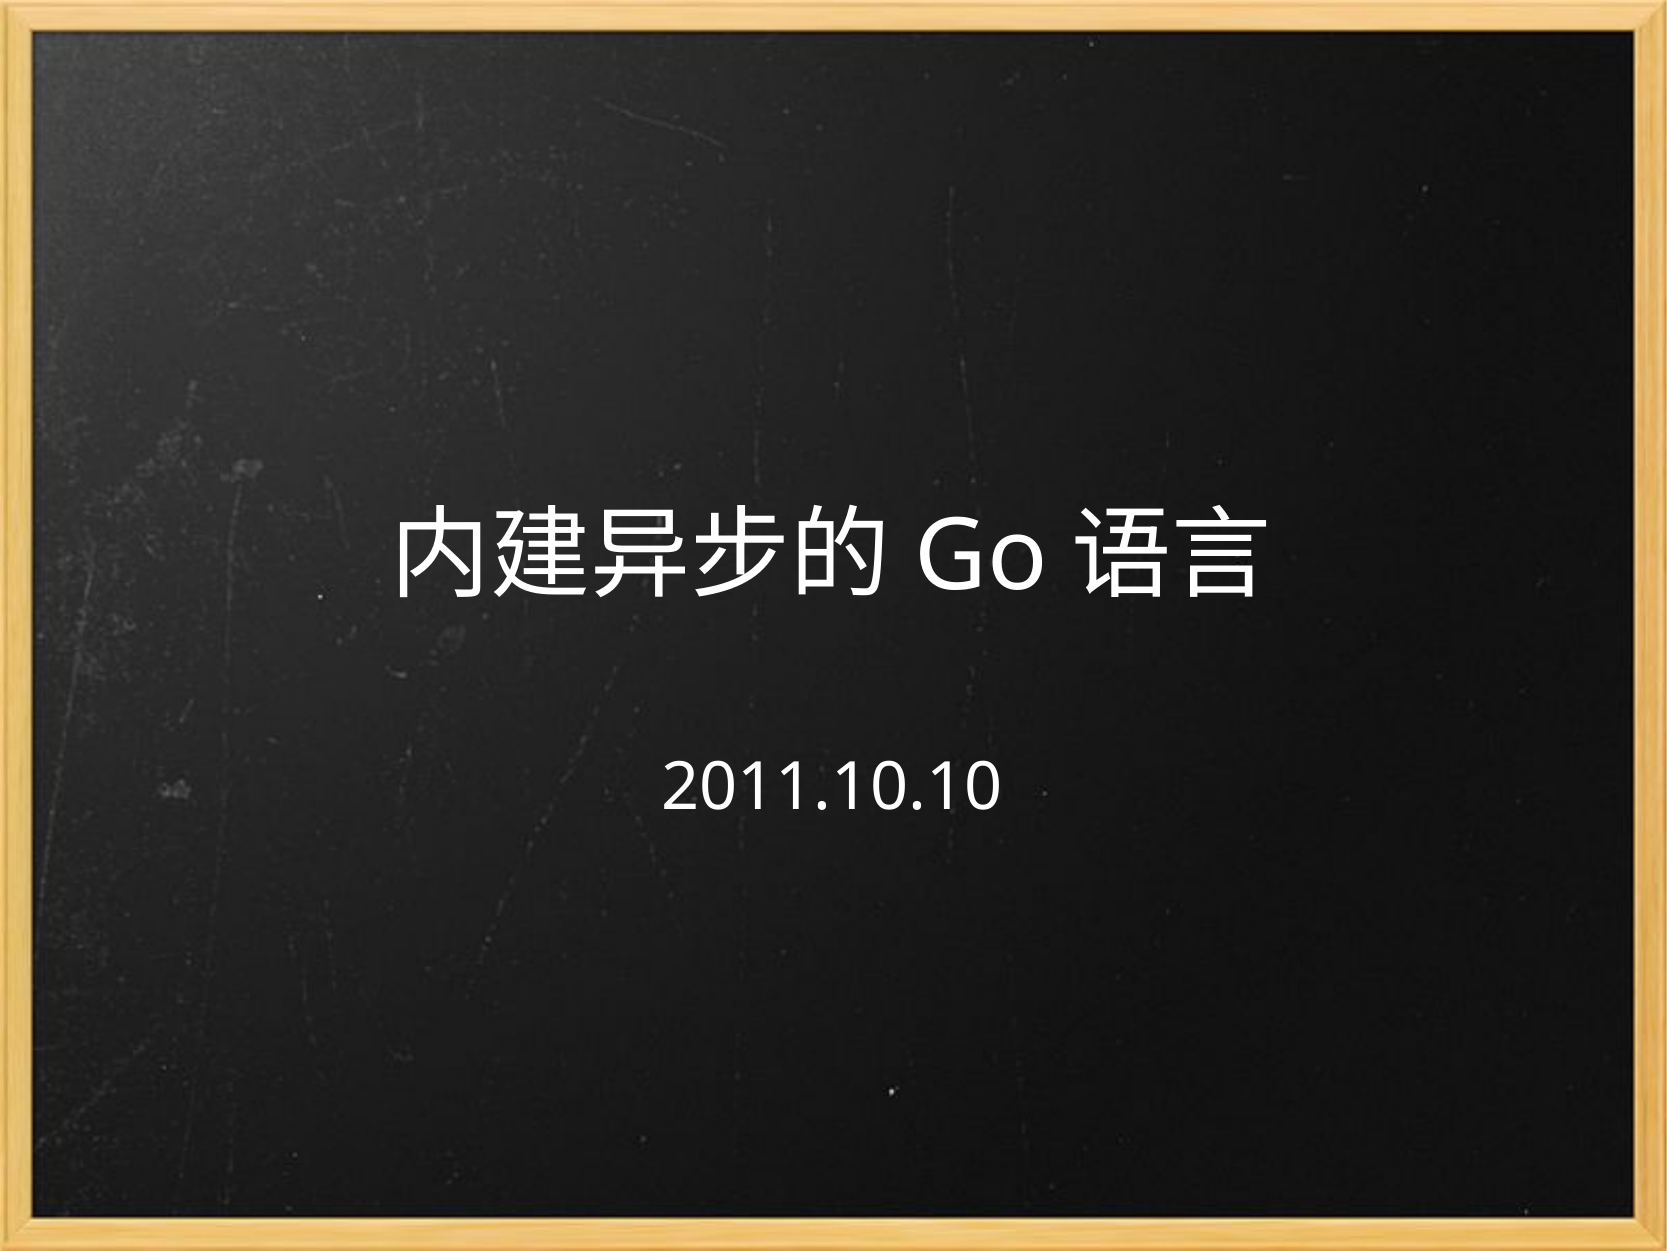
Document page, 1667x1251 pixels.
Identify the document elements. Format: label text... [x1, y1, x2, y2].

picture [0, 0, 1667, 1251]
title 内建异步的Go语言 [139, 498, 1523, 698]
subtitle 2011.10.10 [290, 748, 1374, 899]
